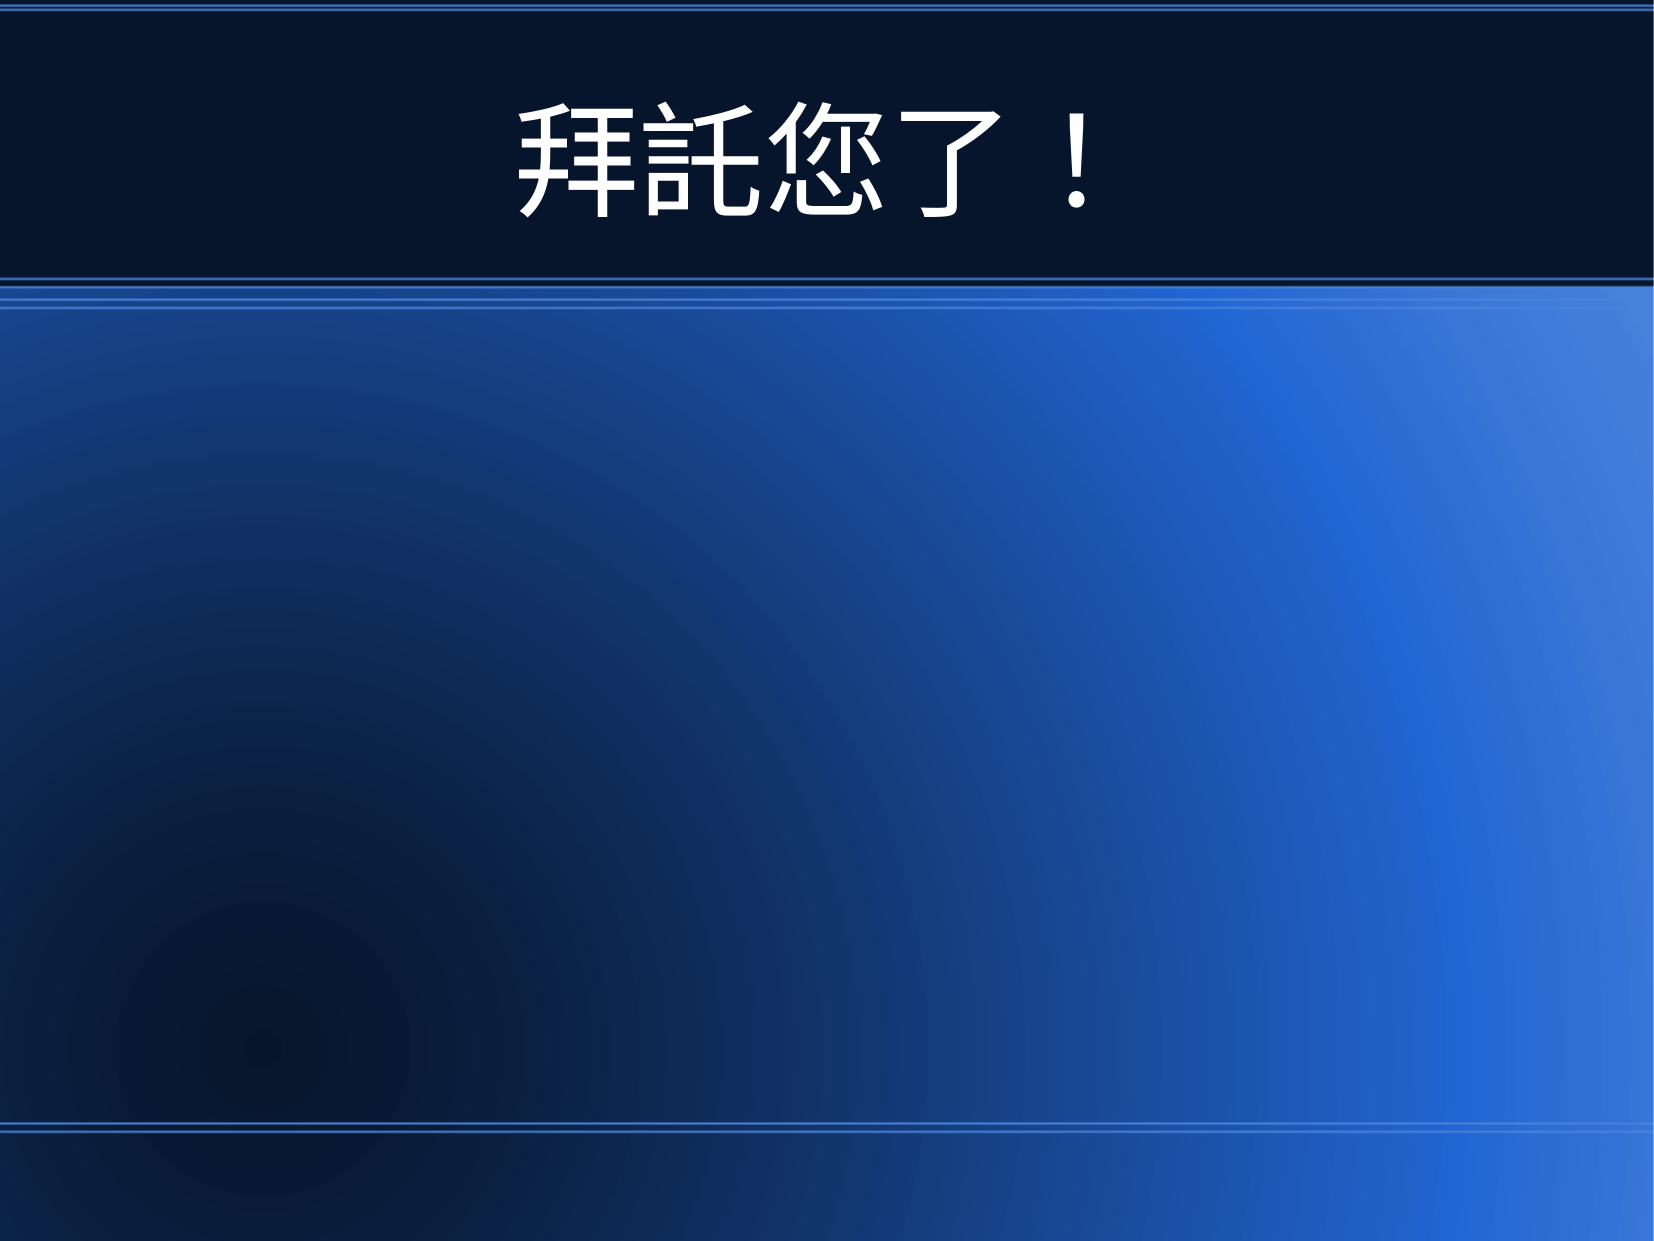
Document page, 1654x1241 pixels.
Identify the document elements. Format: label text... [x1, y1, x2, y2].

title 拜託您了！ [82, 49, 1571, 257]
picture [0, 0, 1654, 1241]
